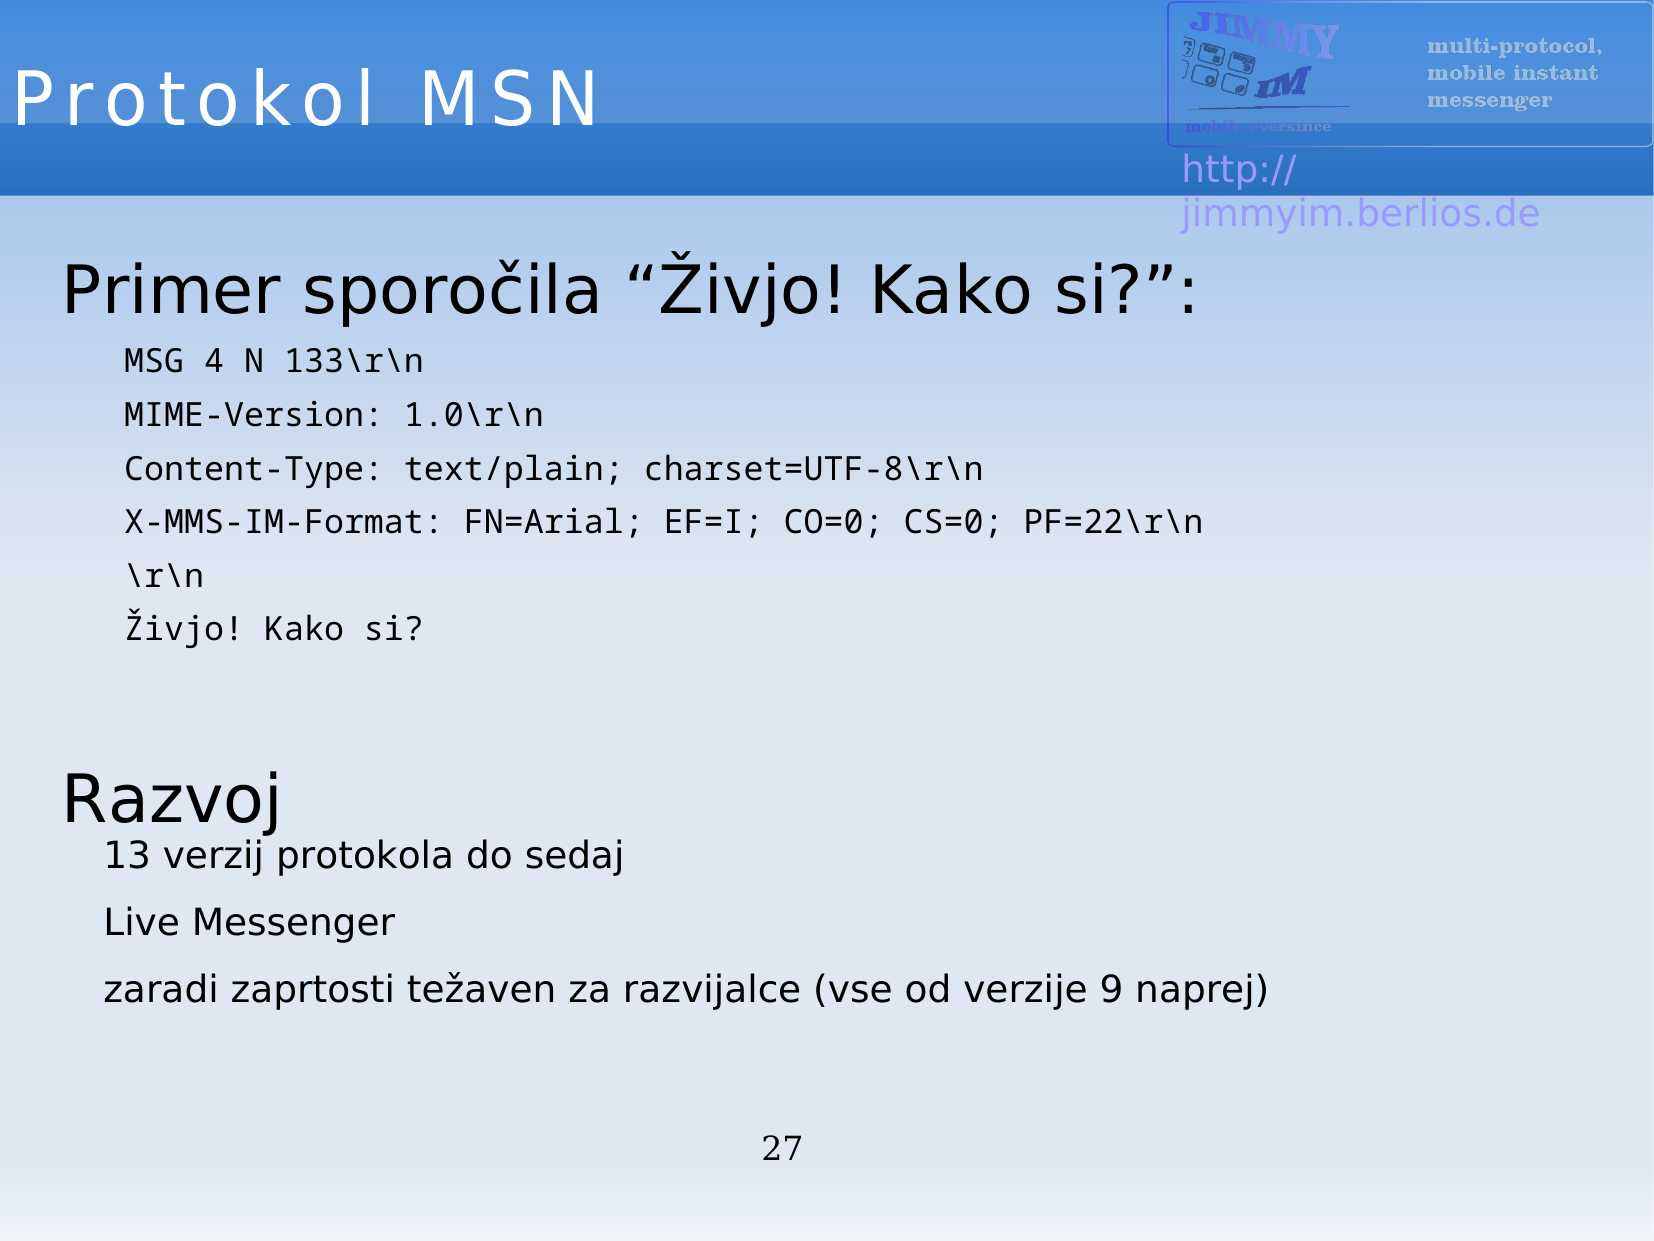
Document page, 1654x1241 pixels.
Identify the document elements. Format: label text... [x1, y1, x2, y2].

text_box 13 verzij protokola do sedaj Live Messenger zaradi zaprtosti težaven za razvijalce (vse od verzije 9 naprej) [88, 987, 1525, 1019]
picture [0, 0, 1654, 1241]
title Protokol MSN [11, 7, 1167, 192]
list Primer sporočila “Živjo! Kako si?”: MSG 4 N 133\r\n MIME-Version: 1.0\r\n Content-Type: text/plain; charset=UTF-8\r\n X-MMS-IM-Format: FN=Arial; EF=I; CO=0; CS=0; PF=22\r\n \r\n Živjo! Kako si? Razvoj [29, 243, 1527, 987]
